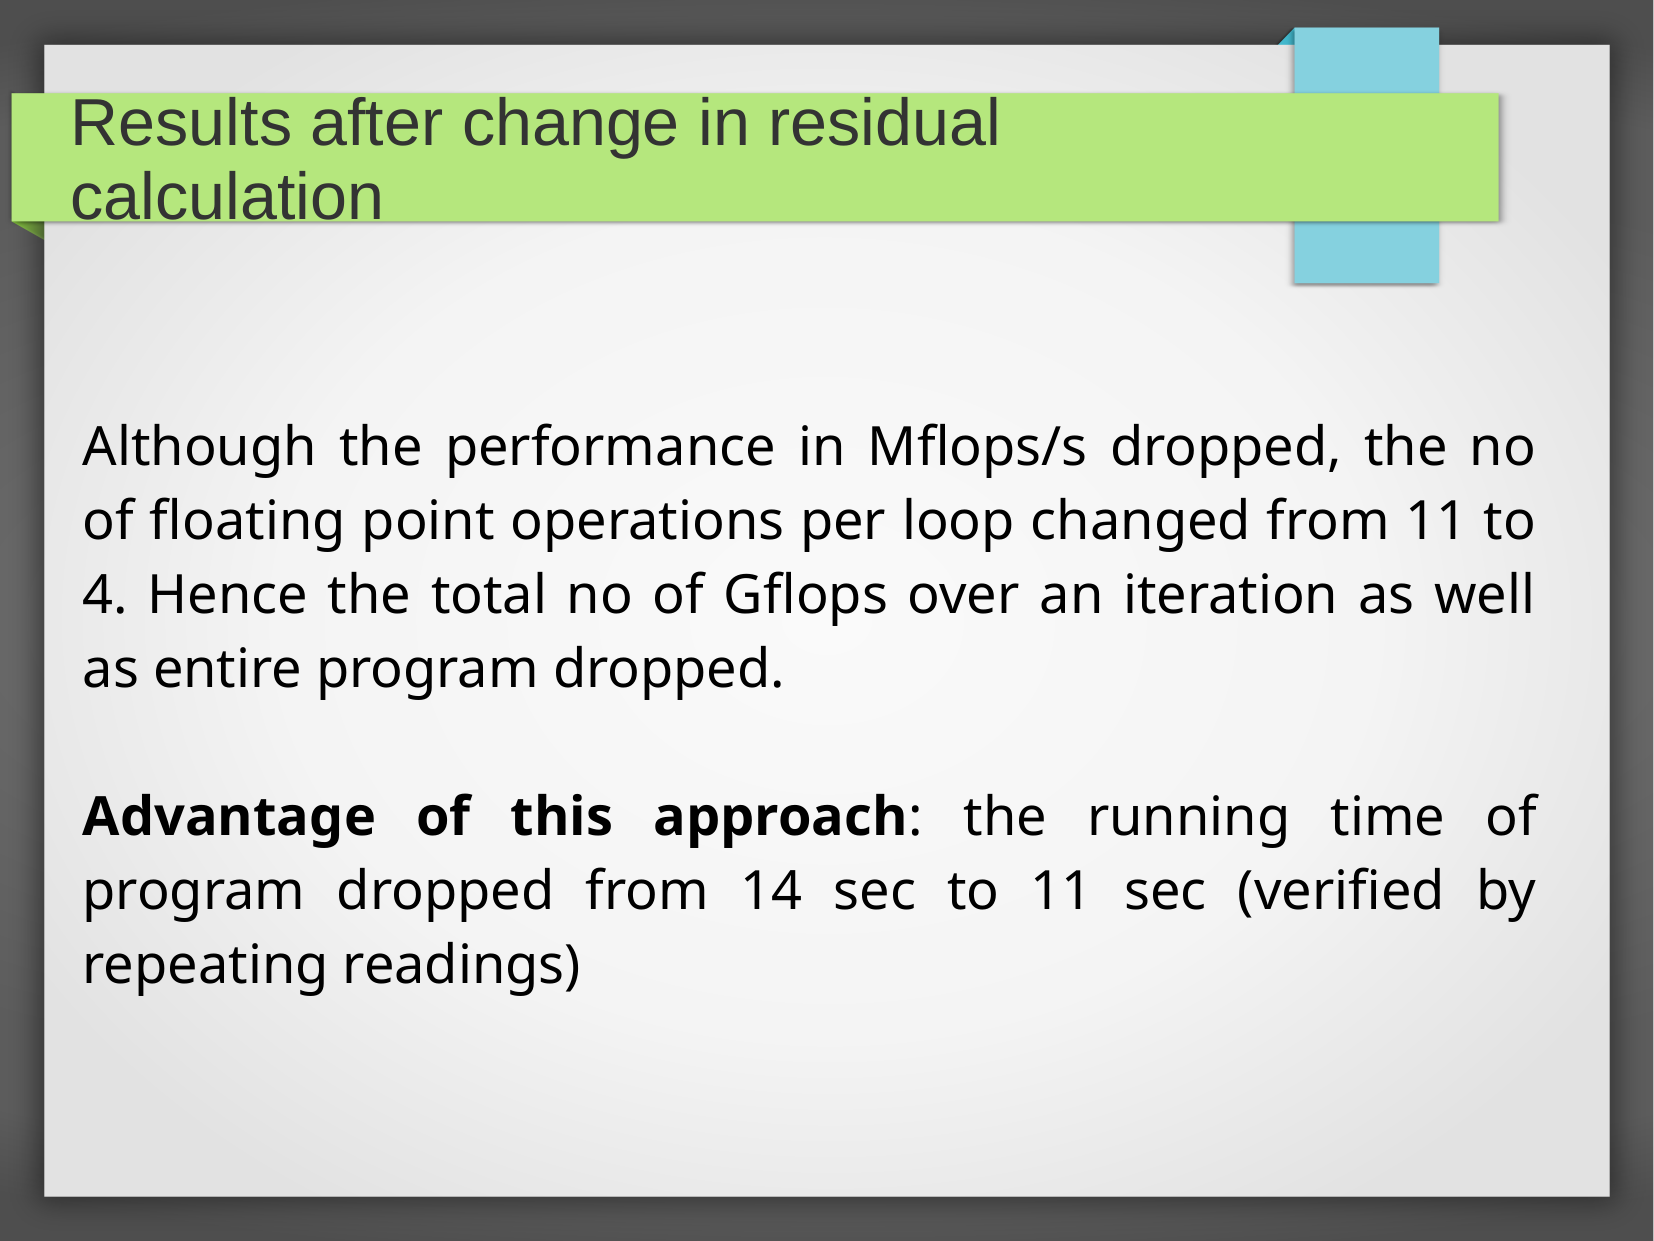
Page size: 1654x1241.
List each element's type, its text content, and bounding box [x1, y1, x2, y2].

subtitle Although the performance in Mflops/s dropped, the no of floating point operations per loop changed from 11 to 4. Hence the total no of Gflops over an iteration as well as entire program dropped. Advantage of this approach: the running time of program dropped from 14 sec to 11 sec (verified by repeating readings) [82, 343, 1538, 1063]
picture [0, 0, 1654, 1241]
title Results after change in residual calculation [70, 85, 1229, 234]
